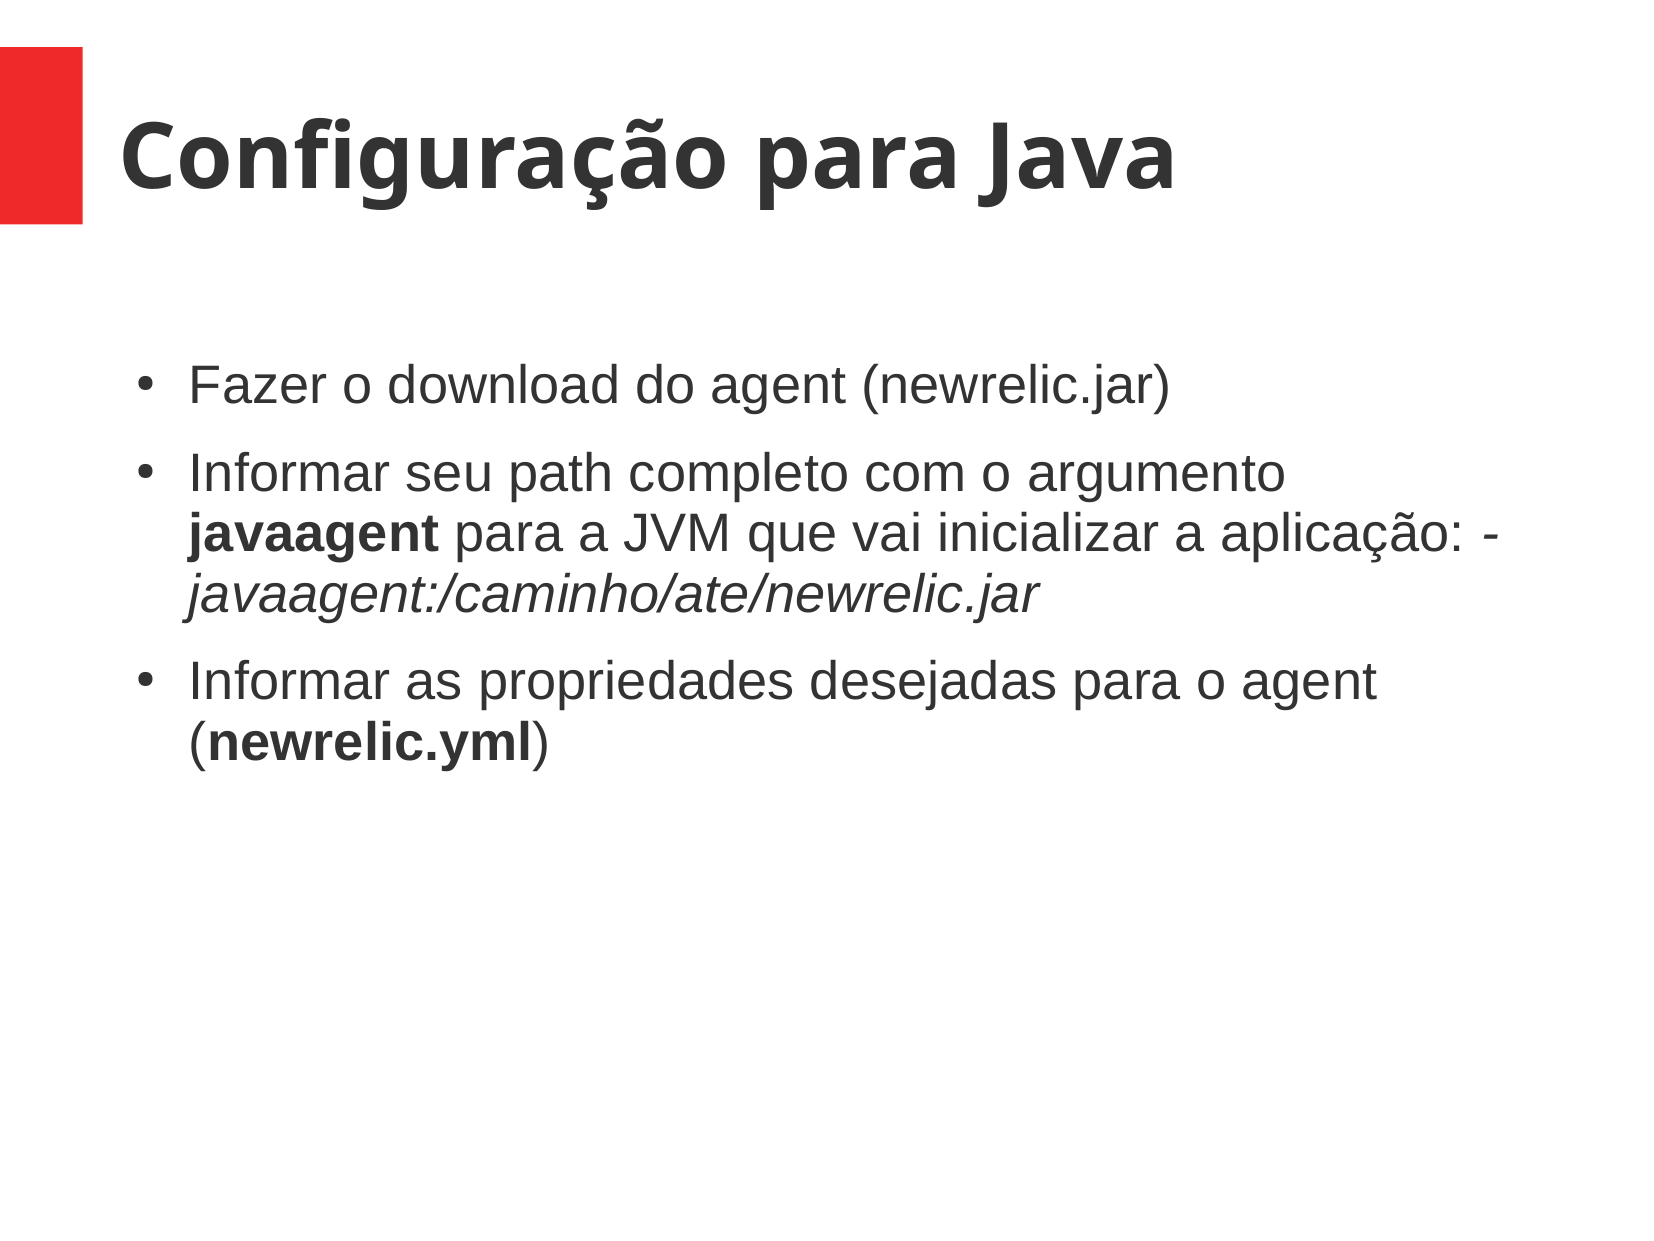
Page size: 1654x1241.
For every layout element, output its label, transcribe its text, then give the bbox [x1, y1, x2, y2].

title Configuração para Java [118, 49, 1571, 257]
list Fazer o download do agent (newrelic.jar) Informar seu path completo com o argumento javaagent para a JVM que vai inicializar a aplicação: -javaagent:/caminho/ate/newrelic.jar Informar as propriedades desejadas para o agent (newrelic.yml) [118, 354, 1536, 1074]
